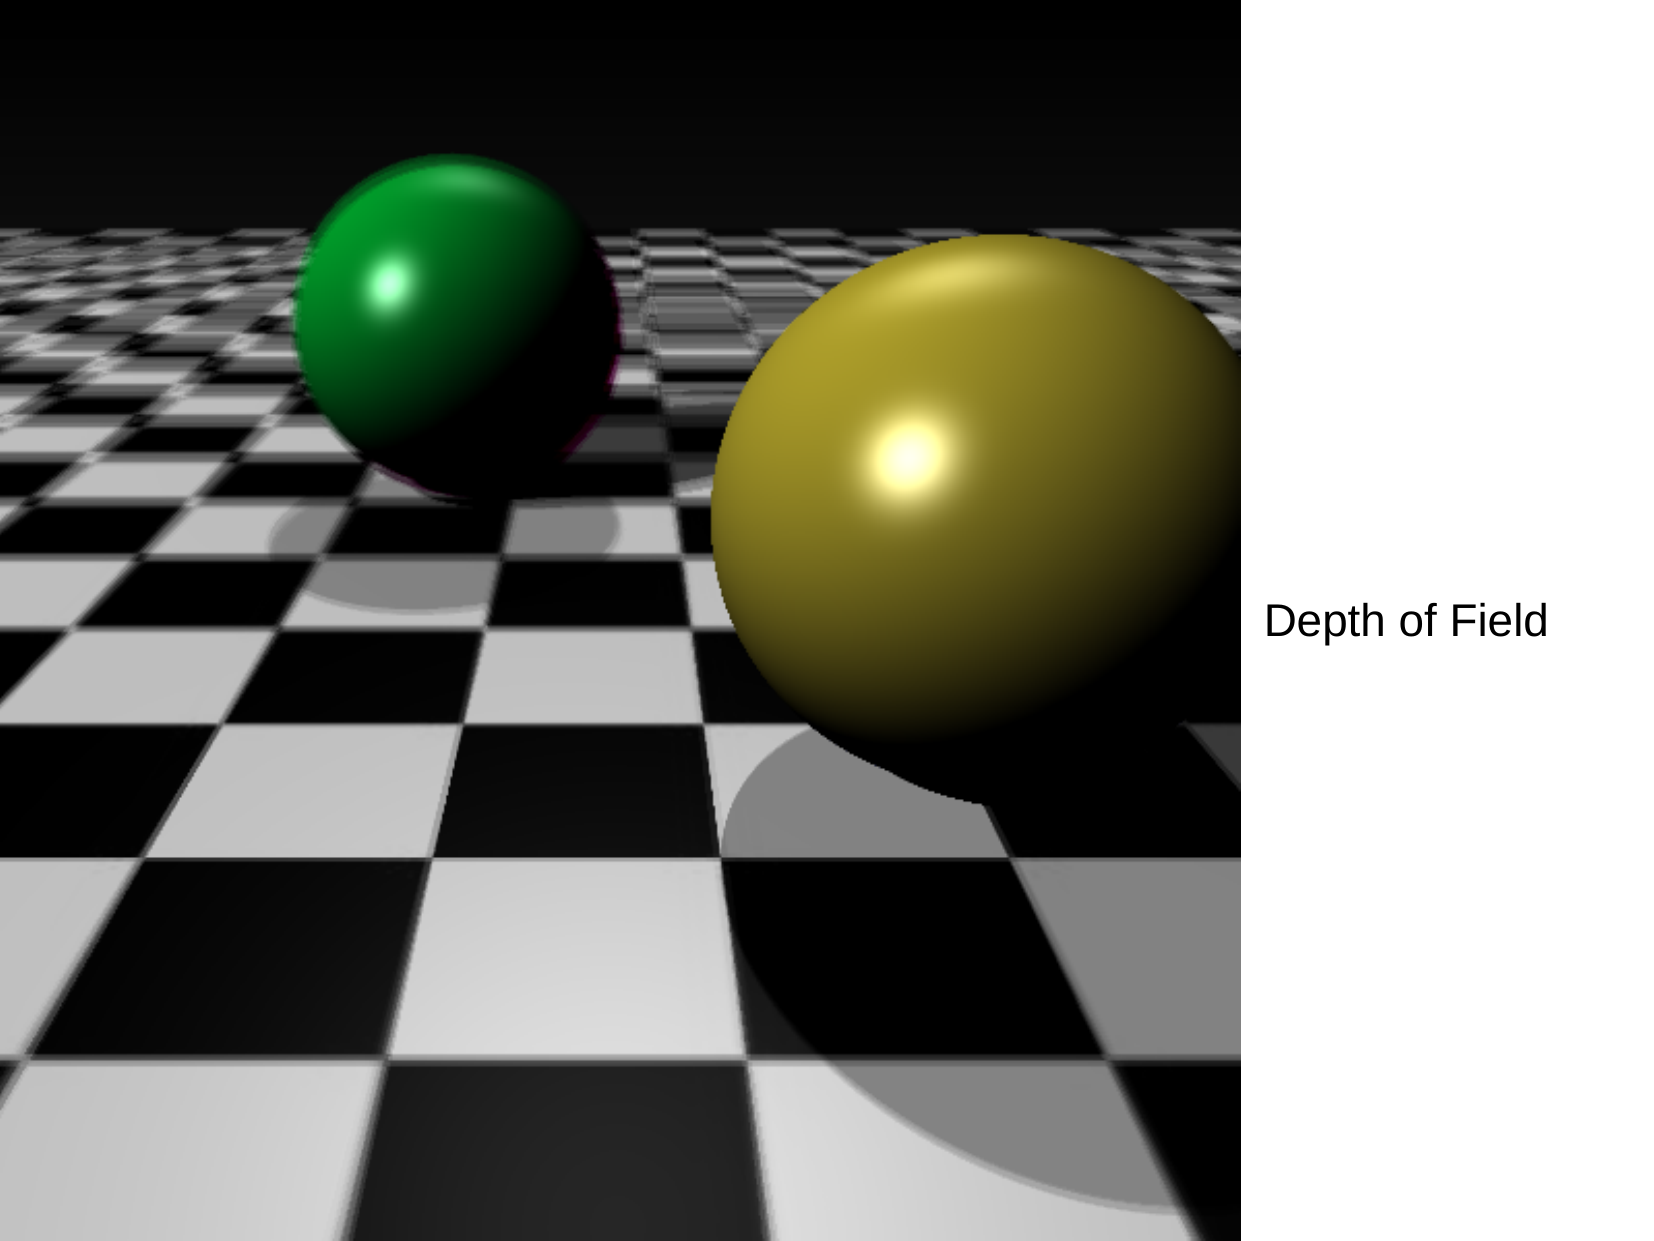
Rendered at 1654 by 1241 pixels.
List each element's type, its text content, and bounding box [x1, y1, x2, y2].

picture [0, 0, 1241, 1241]
subtitle Depth of Field [1263, 23, 1642, 1217]
